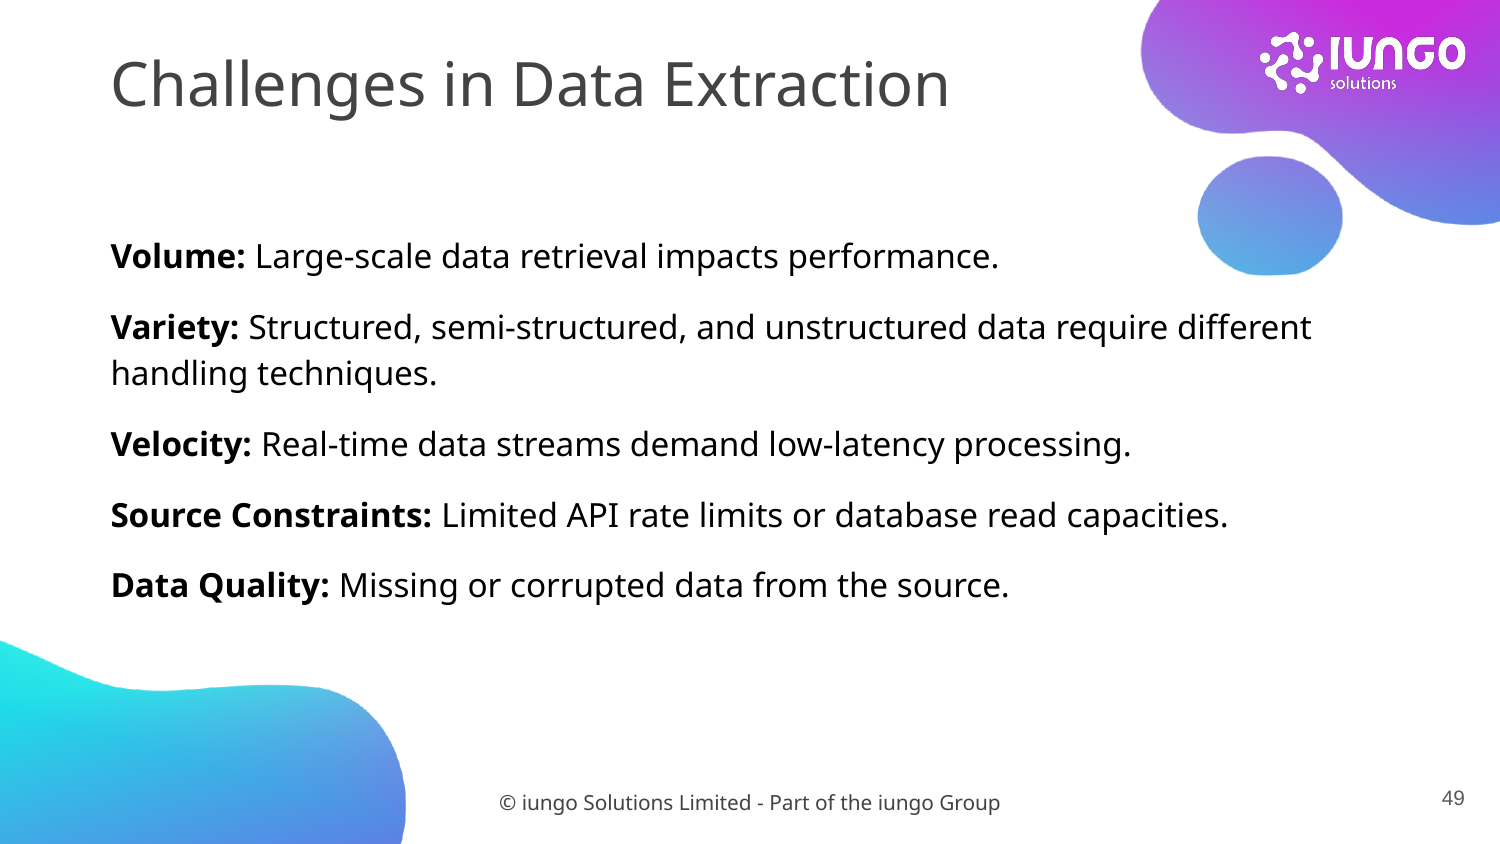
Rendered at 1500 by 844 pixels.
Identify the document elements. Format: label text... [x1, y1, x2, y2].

title Challenges in Data Extraction [95, 30, 1122, 125]
picture [0, 0, 1500, 844]
slide_number <number> [1389, 764, 1480, 830]
list Volume: Large-scale data retrieval impacts performance. Variety: Structured, semi-structured, and unstructured data require different handling techniques. Velocity: Real-time data streams demand low-latency processing. Source Constraints: Limited API rate limits or database read capacities. Data Quality: Missing or corrupted data from the source. [95, 214, 1390, 699]
